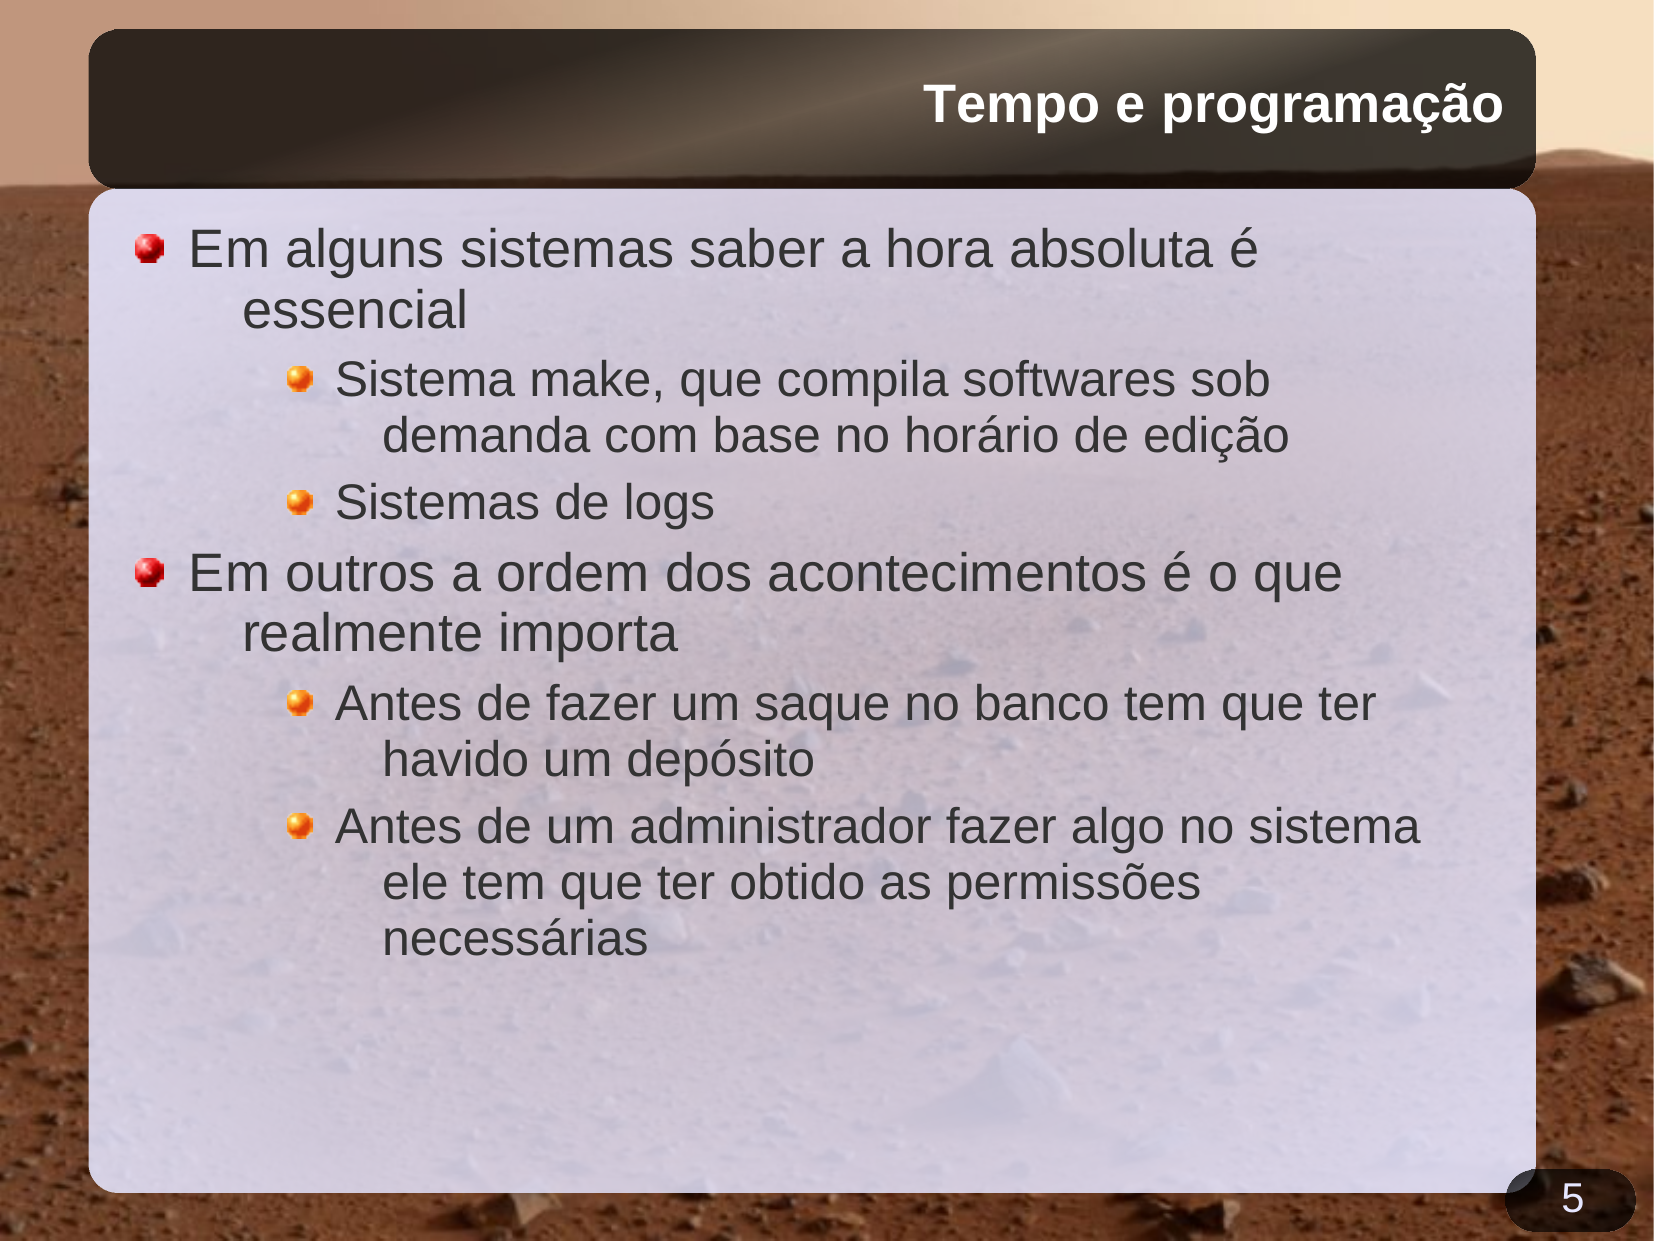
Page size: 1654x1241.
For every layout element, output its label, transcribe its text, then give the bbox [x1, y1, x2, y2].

picture [0, 0, 1654, 1241]
list Em alguns sistemas saber a hora absoluta é essencial Sistema make, que compila softwares sob demanda com base no horário de edição Sistemas de logs Em outros a ordem dos acontecimentos é o que realmente importa Antes de fazer um saque no banco tem que ter havido um depósito Antes de um administrador fazer algo no sistema ele tem que ter obtido as permissões necessárias [118, 218, 1477, 1164]
title Tempo e programação [118, 59, 1506, 148]
